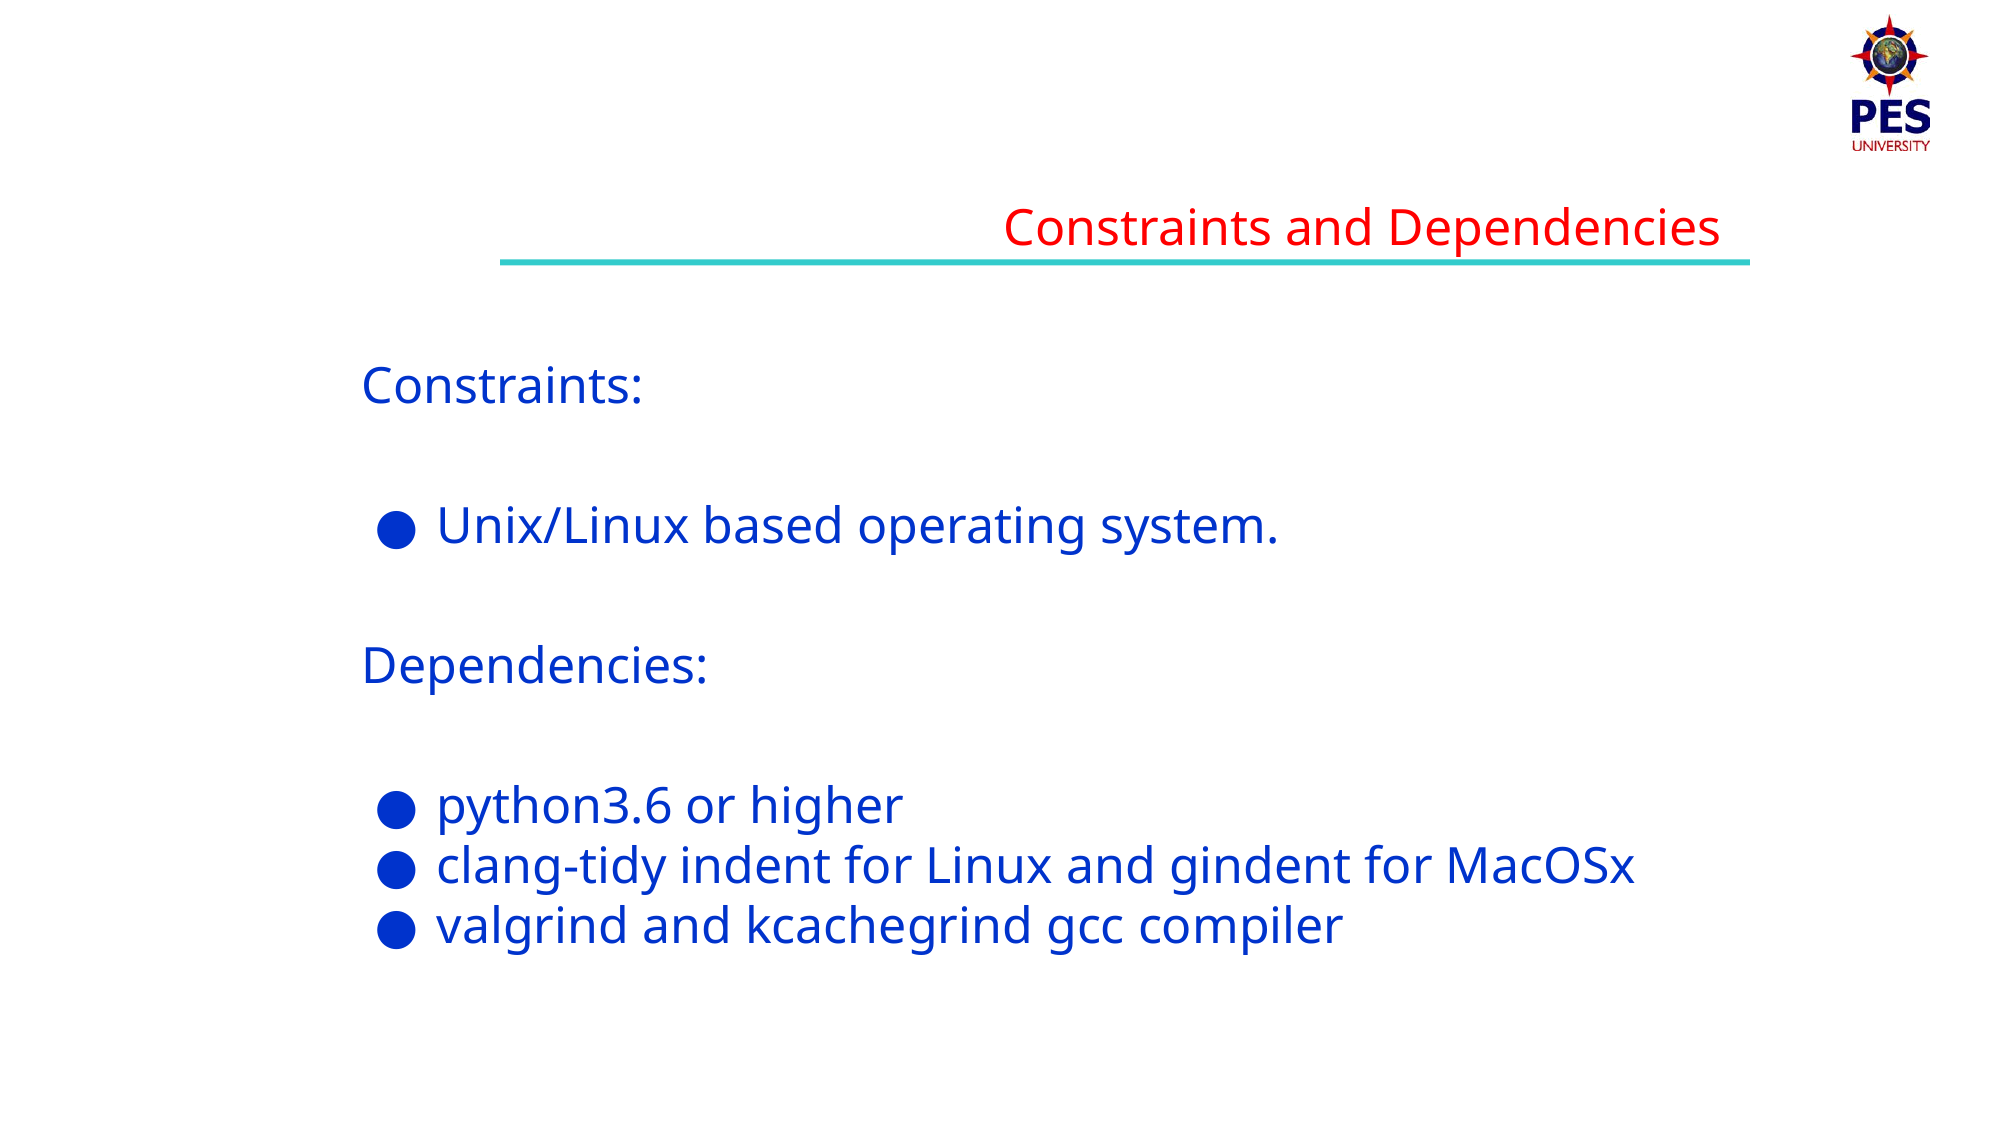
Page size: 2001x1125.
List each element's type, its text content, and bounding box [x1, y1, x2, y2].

picture [1850, 14, 1930, 151]
text_box Constraints: Unix/Linux based operating system. Dependencies: python3.6 or higher clang-tidy indent for Linux and gindent for MacOSx valgrind and kcachegrind gcc compiler [346, 293, 1830, 1069]
text_box Constraints and Dependencies [585, 187, 1750, 264]
text_box [500, 259, 1750, 266]
